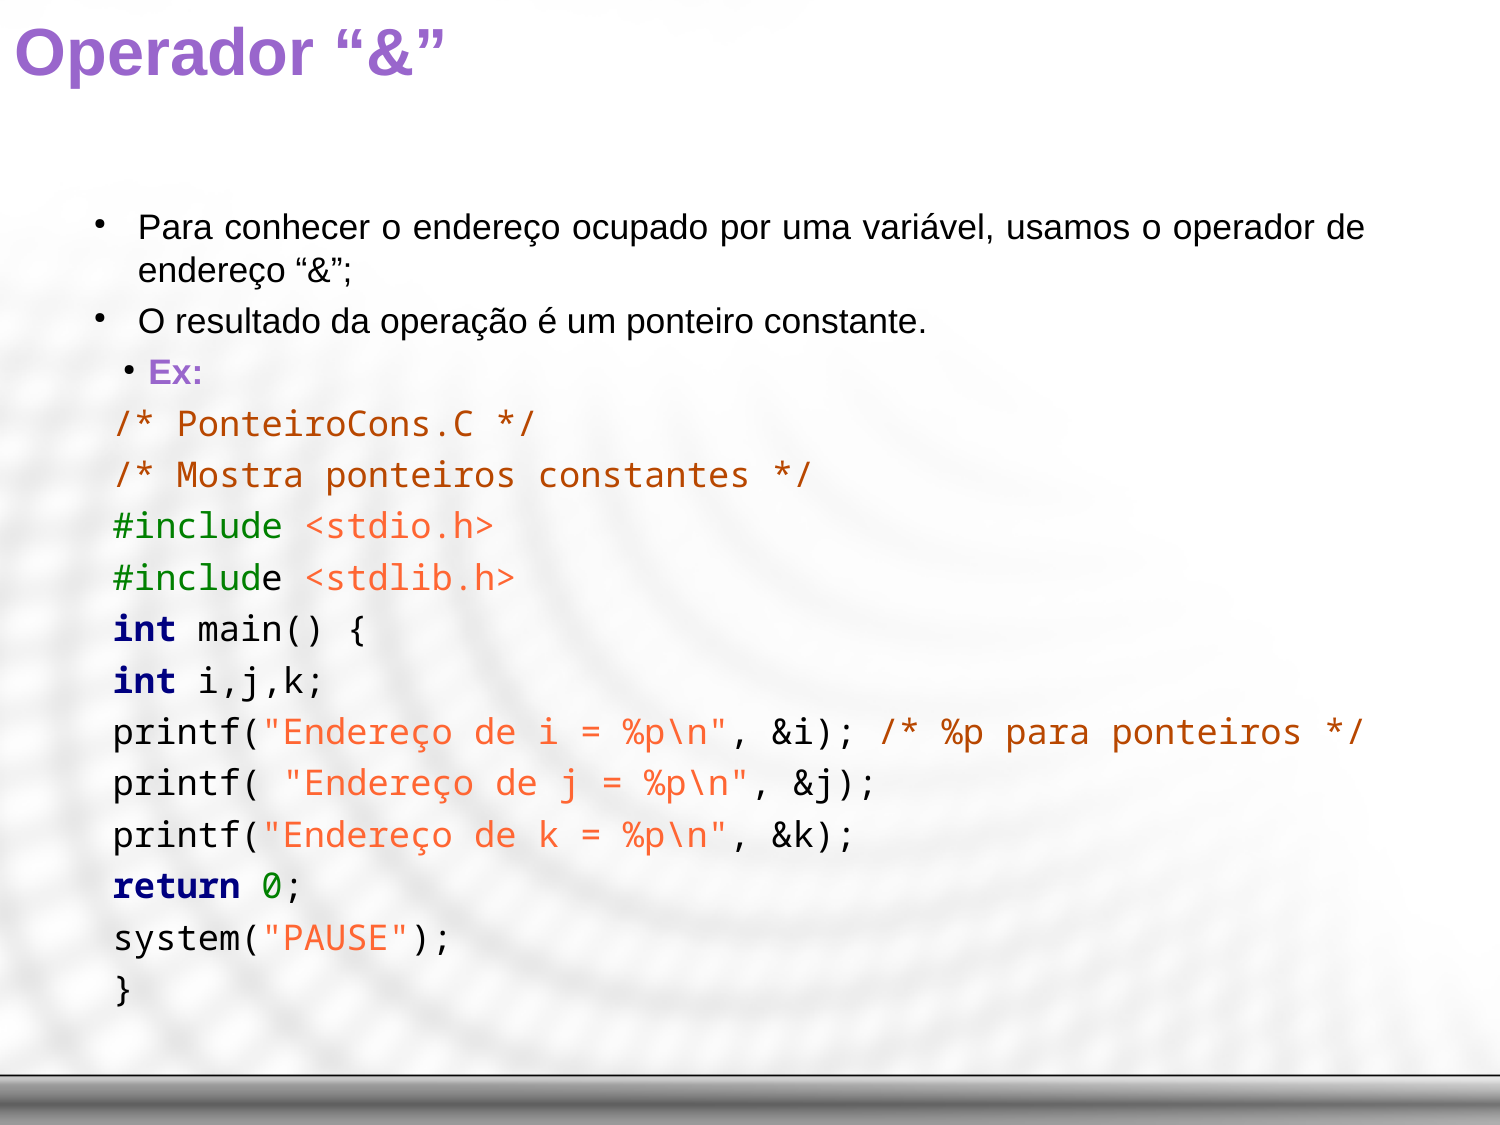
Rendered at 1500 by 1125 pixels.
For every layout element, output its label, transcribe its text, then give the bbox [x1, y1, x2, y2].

list Para conhecer o endereço ocupado por uma variável, usamos o operador de endereço “&”; O resultado da operação é um ponteiro constante. Ex: /* PonteiroCons.C */ /* Mostra ponteiros constantes */ #include <stdio.h> #include <stdlib.h> int main() { int i,j,k; printf("Endereço de i = %p\n", &i); /* %p para ponteiros */ printf( "Endereço de j = %p\n", &j); printf("Endereço de k = %p\n", &k); return 0; system("PAUSE"); } [58, 196, 1442, 1036]
title Operador “&” [0, 1, 1353, 97]
picture [0, 0, 1500, 1125]
